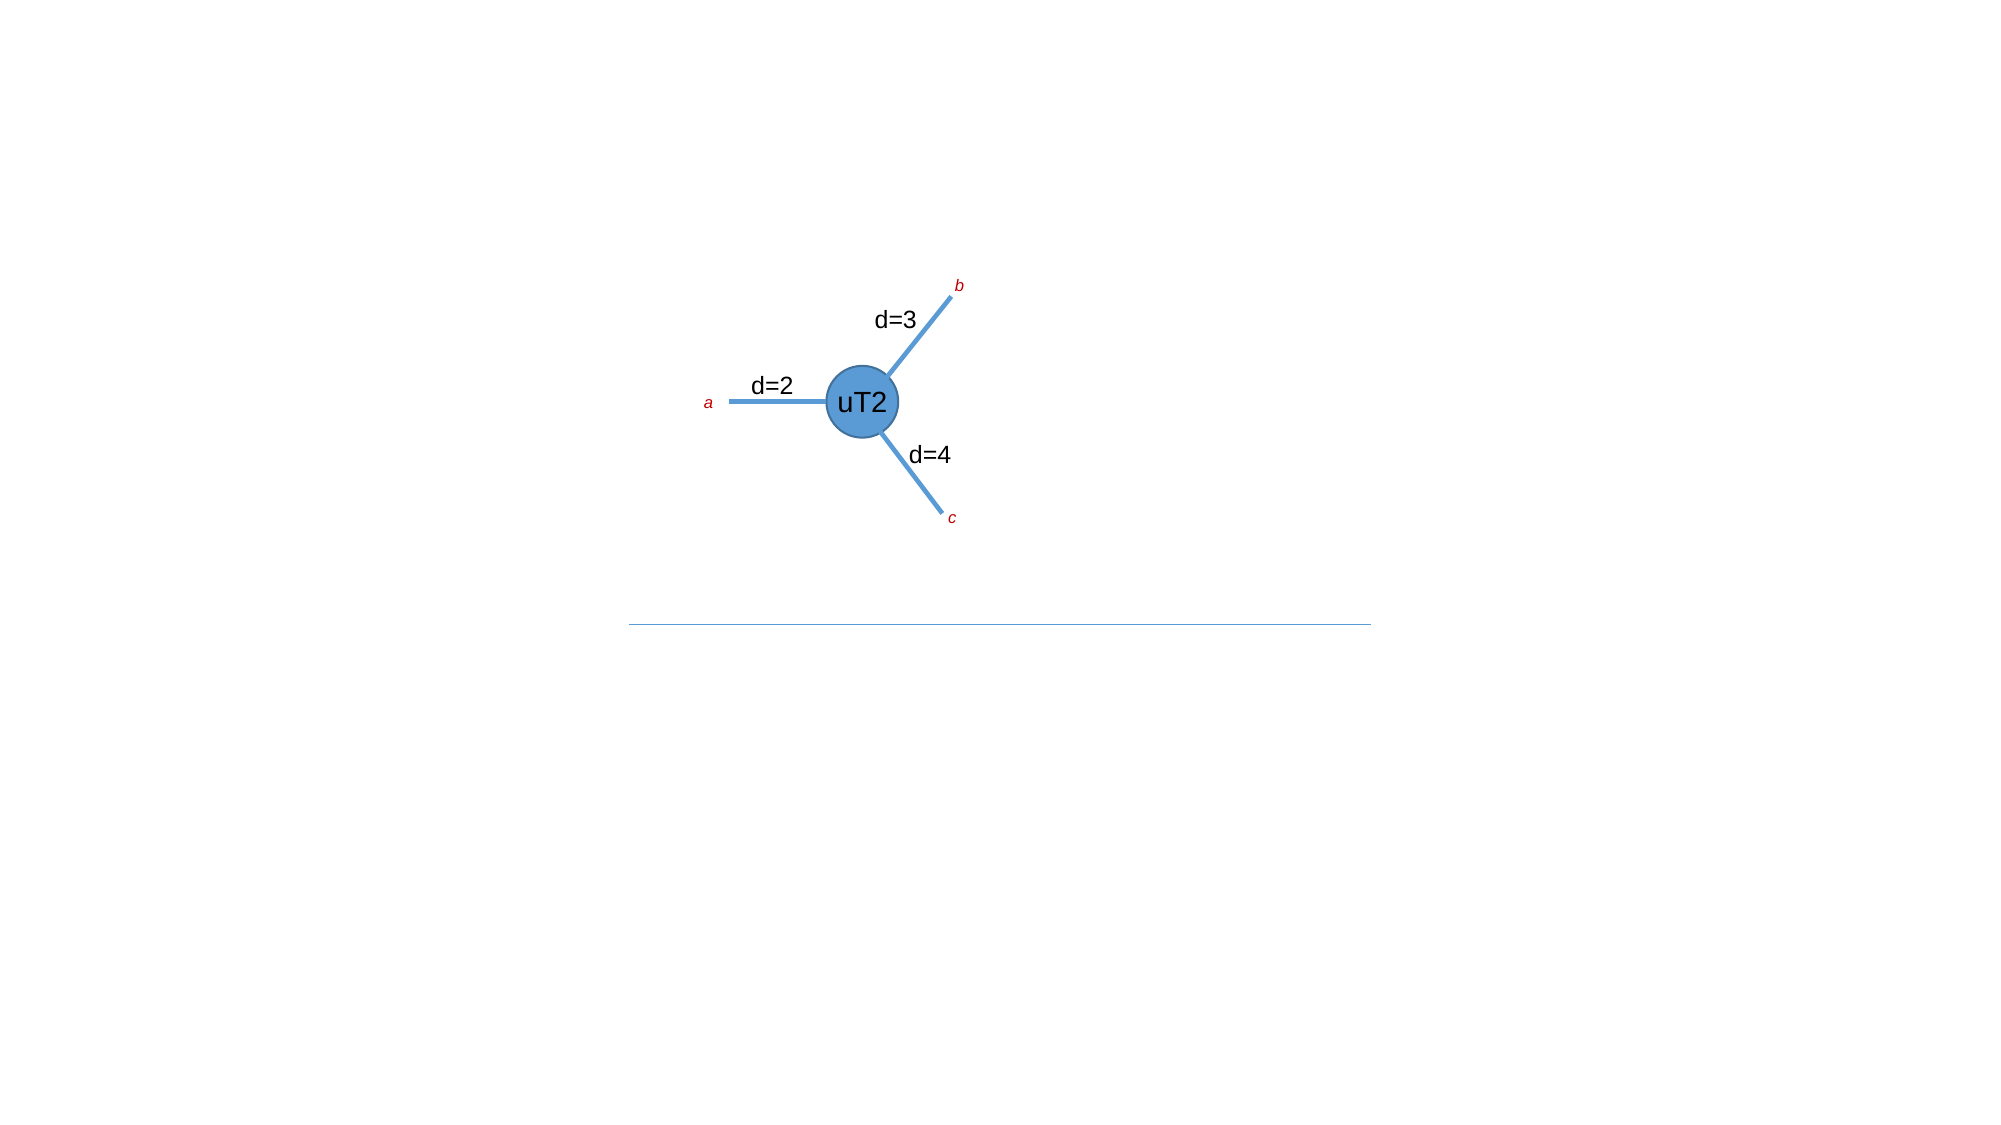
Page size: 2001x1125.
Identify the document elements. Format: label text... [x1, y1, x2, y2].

text_box d=4 [901, 431, 1024, 477]
text_box c [940, 499, 1063, 535]
text_box d=3 [867, 296, 989, 342]
text_box a [696, 384, 819, 420]
text_box [866, 366, 886, 375]
text_box d=2 [743, 362, 866, 407]
text_box [835, 426, 889, 438]
text_box uT2 [829, 375, 896, 426]
text_box b [947, 267, 1070, 303]
